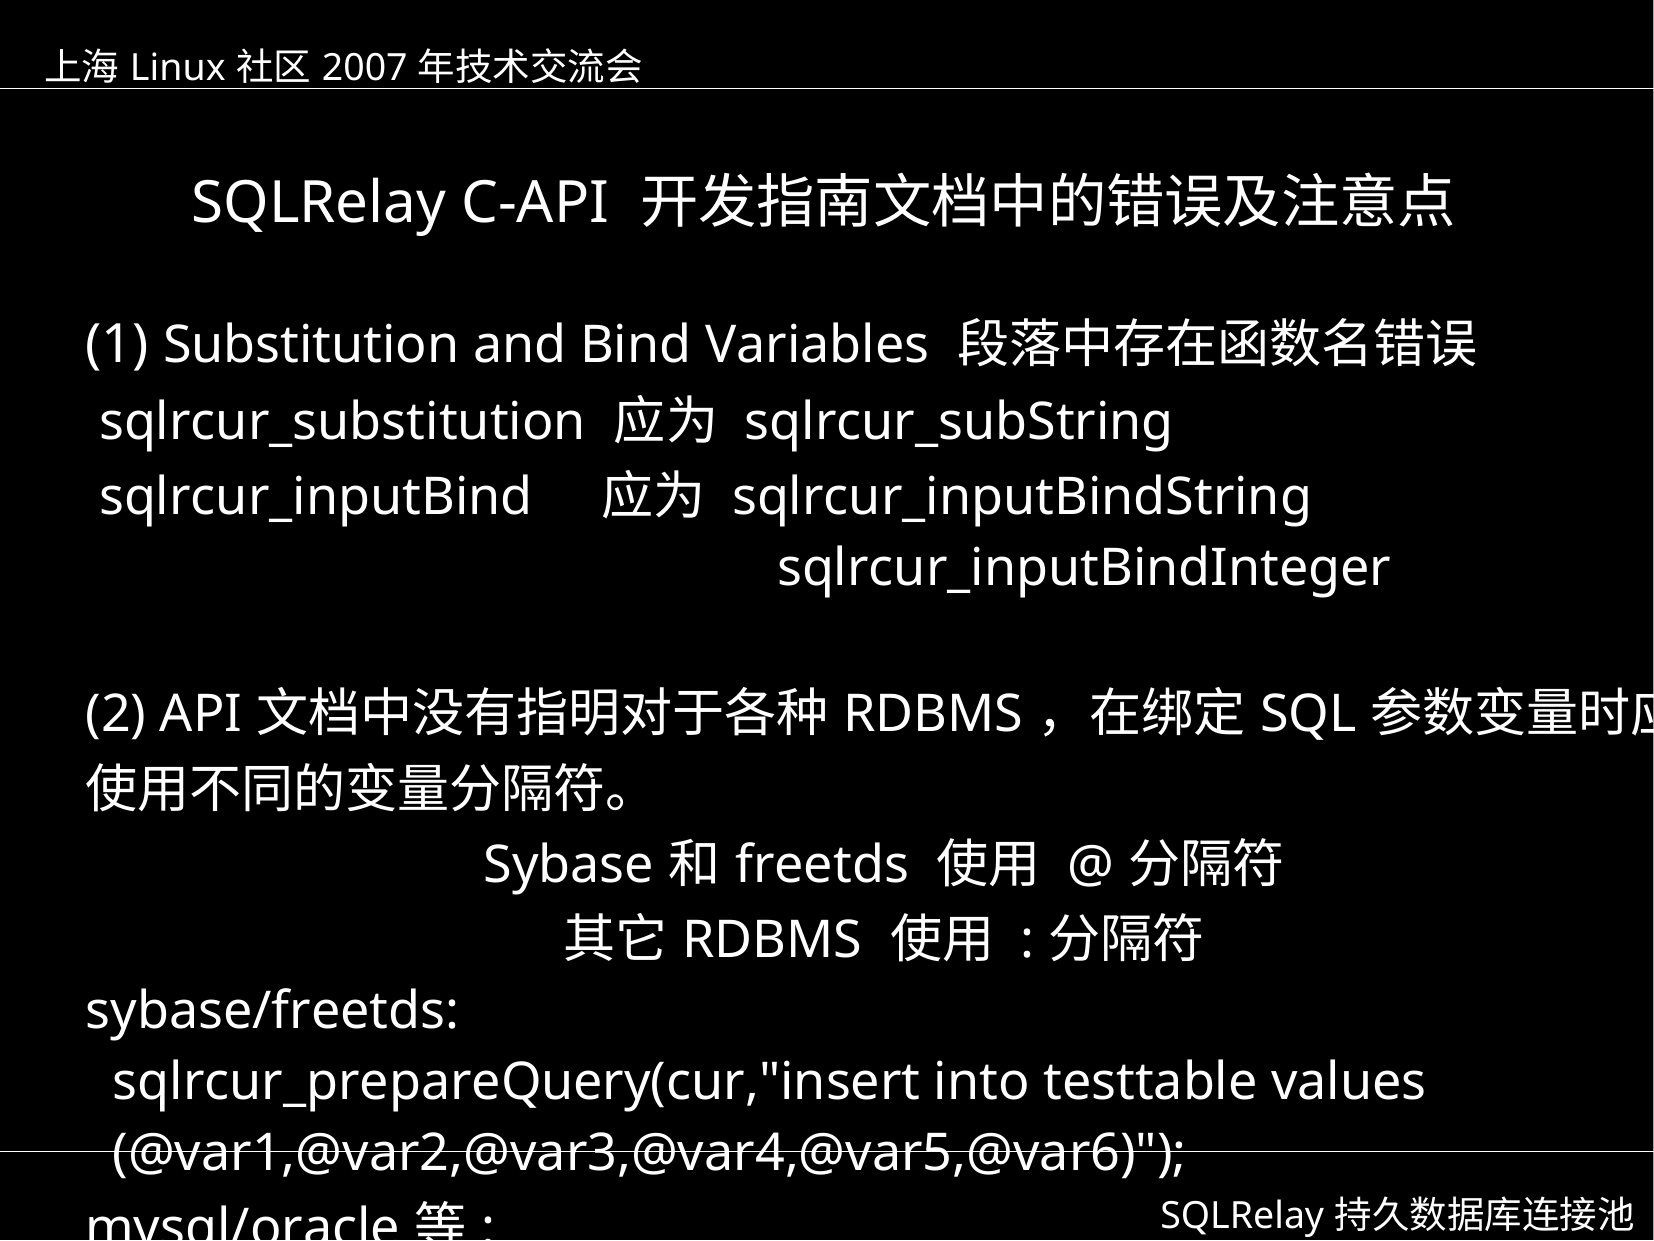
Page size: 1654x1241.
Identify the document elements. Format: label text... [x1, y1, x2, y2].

text_box (1) Substitution and Bind Variables 段落中存在函数名错误 sqlrcur_substitution 应为 sqlrcur_subString sqlrcur_inputBind 应为 sqlrcur_inputBindString sqlrcur_inputBindInteger (2) API文档中没有指明对于各种RDBMS，在绑定SQL参数变量时应 使用不同的变量分隔符。 Sybase和freetds 使用 @分隔符 其它RDBMS 使用 :分隔符 sybase/freetds: sqlrcur_prepareQuery(cur,"insert into testtable values (@var1,@var2,@var3,@var4,@var5,@var6)"); mysql/oracle等: sqlrcur_prepareQuery(cur,"insert into testtable values (:var1,:var2,:var3,:var4,:var5,:var6)"); [70, 295, 1635, 1131]
text_box 上海Linux社区2007年技术交流会 [29, 29, 633, 82]
text_box SQLRelay持久数据库连接池 [1145, 1177, 1633, 1231]
text_box SQLRelay C-API 开发指南文档中的错误及注意点 [177, 147, 1477, 221]
